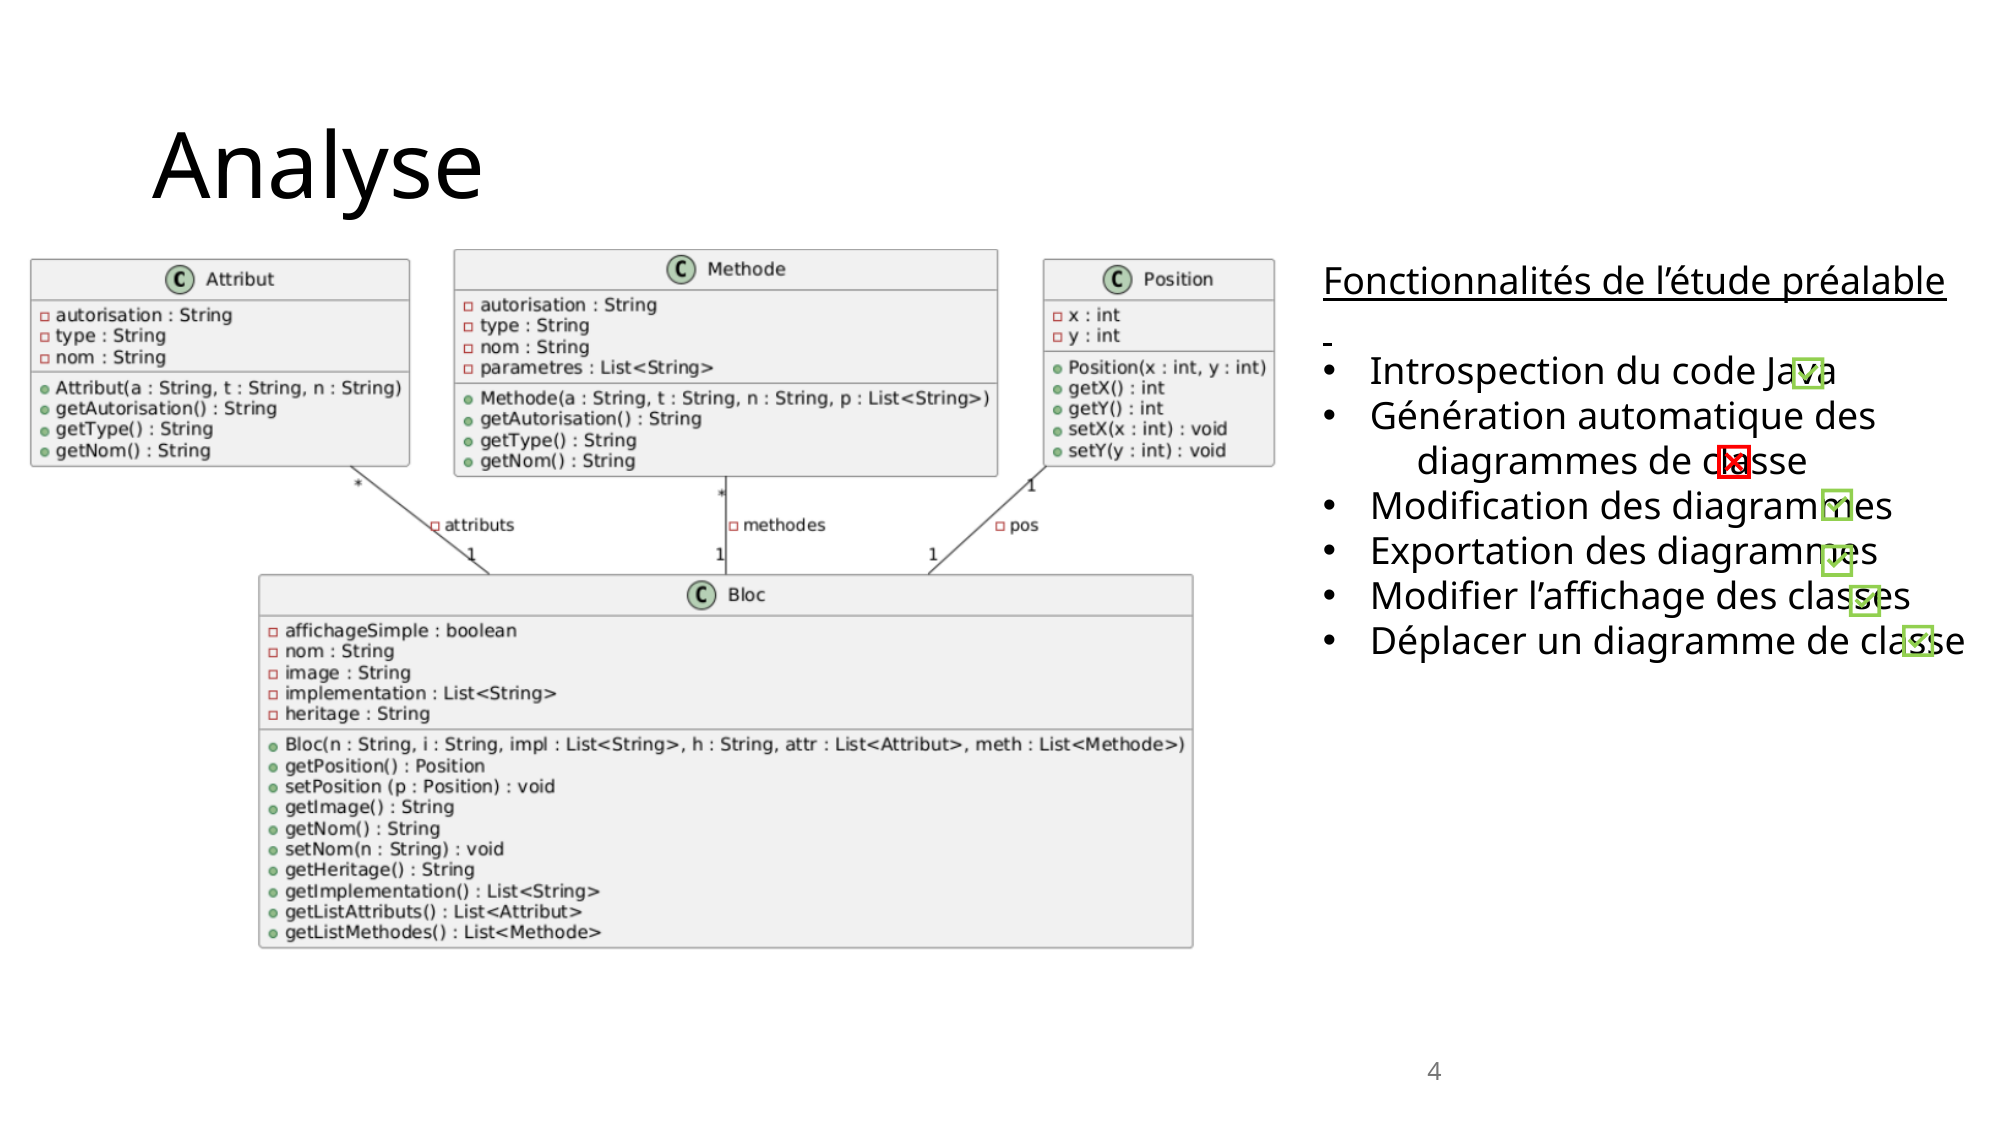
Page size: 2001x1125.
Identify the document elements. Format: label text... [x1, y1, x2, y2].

picture [23, 249, 1281, 964]
text_box [1412, 1042, 1863, 1103]
title Analyse [137, 59, 1863, 278]
picture [1808, 475, 1947, 670]
picture [1703, 431, 1765, 493]
text_box Fonctionnalités de l’étude préalable Introspection du code Java Génération automatique des diagrammes de classe Modification des diagrammes Exportation des diagrammes Modifier l’affichage des classes Déplacer un diagramme de classe [1307, 249, 2000, 674]
picture [1779, 344, 1838, 403]
